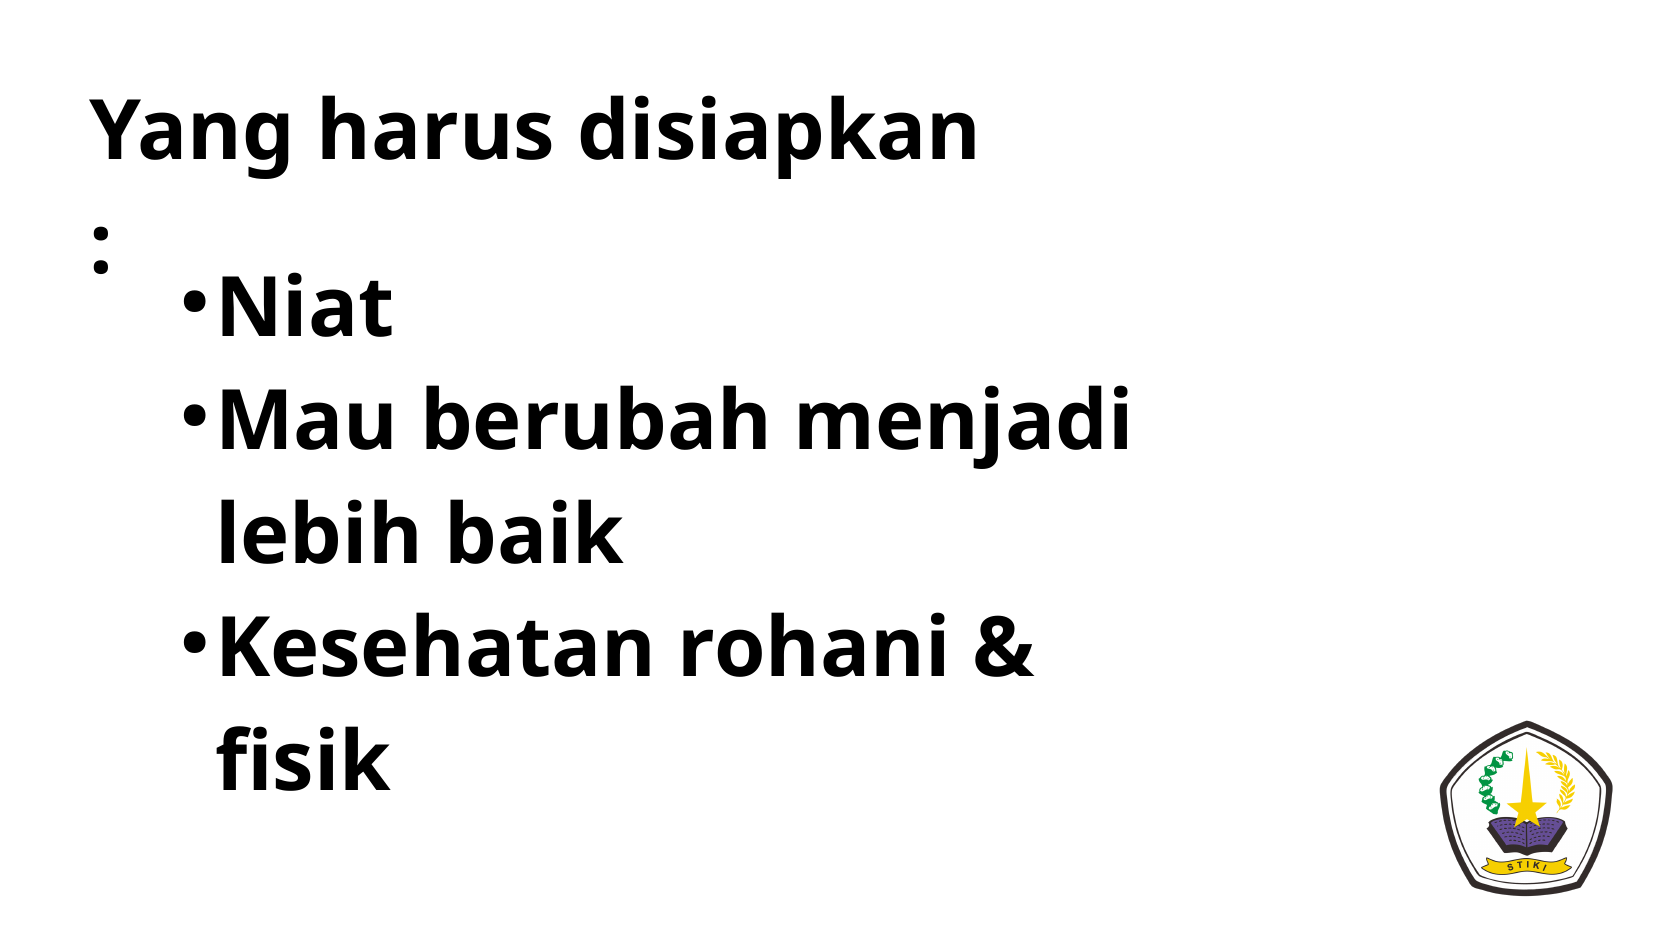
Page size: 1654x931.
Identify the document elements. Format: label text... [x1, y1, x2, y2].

picture [1434, 718, 1621, 901]
text_box Niat Mau berubah menjadi lebih baik Kesehatan rohani & fisik [165, 240, 1186, 809]
text_box Yang harus disiapkan : [75, 63, 1006, 301]
